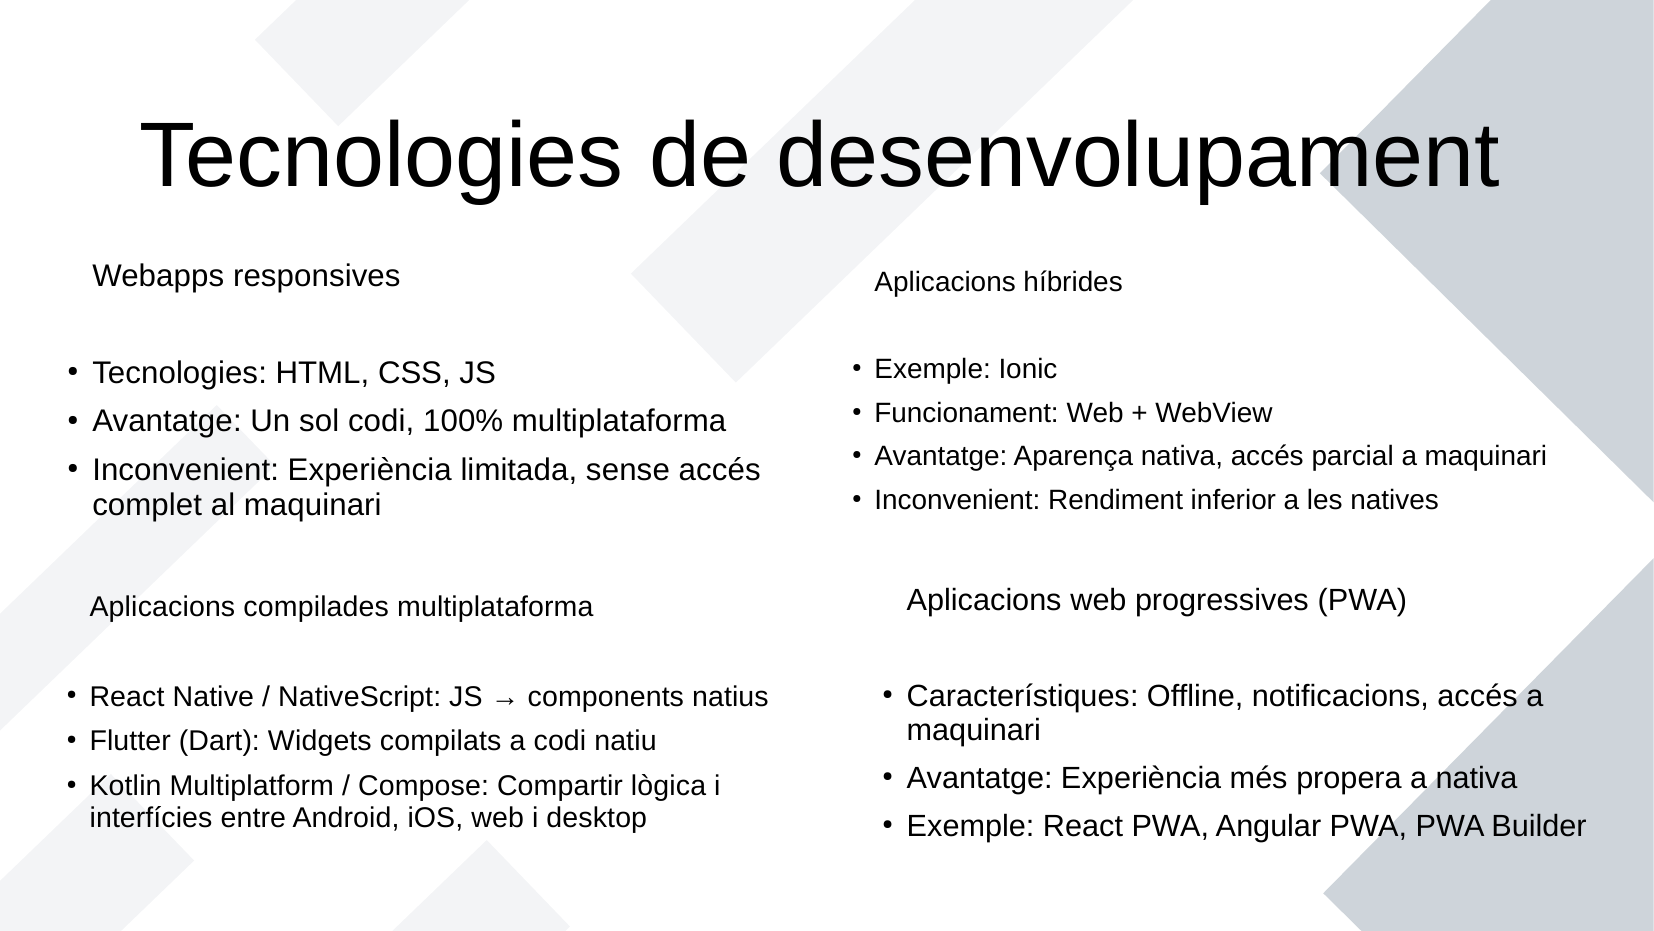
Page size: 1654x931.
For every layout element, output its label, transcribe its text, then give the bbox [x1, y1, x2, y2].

list Aplicacions compilades multiplataforma React Native / NativeScript: JS → components natius Flutter (Dart): Widgets compilats a codi natiu Kotlin Multiplatform / Compose: Compartir lògica i interfícies entre Android, iOS, web i desktop [59, 590, 780, 865]
list Aplicacions web progressives (PWA) Característiques: Offline, notificacions, accés a maquinari Avantatge: Experiència més propera a nativa Exemple: React PWA, Angular PWA, PWA Builder [874, 582, 1595, 857]
title Tecnologies de desenvolupament [76, 76, 1565, 233]
list Aplicacions híbrides Exemple: Ionic Funcionament: Web + WebView Avantatge: Aparença nativa, accés parcial a maquinari Inconvenient: Rendiment inferior a les natives [844, 265, 1565, 540]
list Webapps responsives Tecnologies: HTML, CSS, JS Avantatge: Un sol codi, 100% multiplataforma Inconvenient: Experiència limitada, sense accés complet al maquinari [59, 257, 780, 532]
